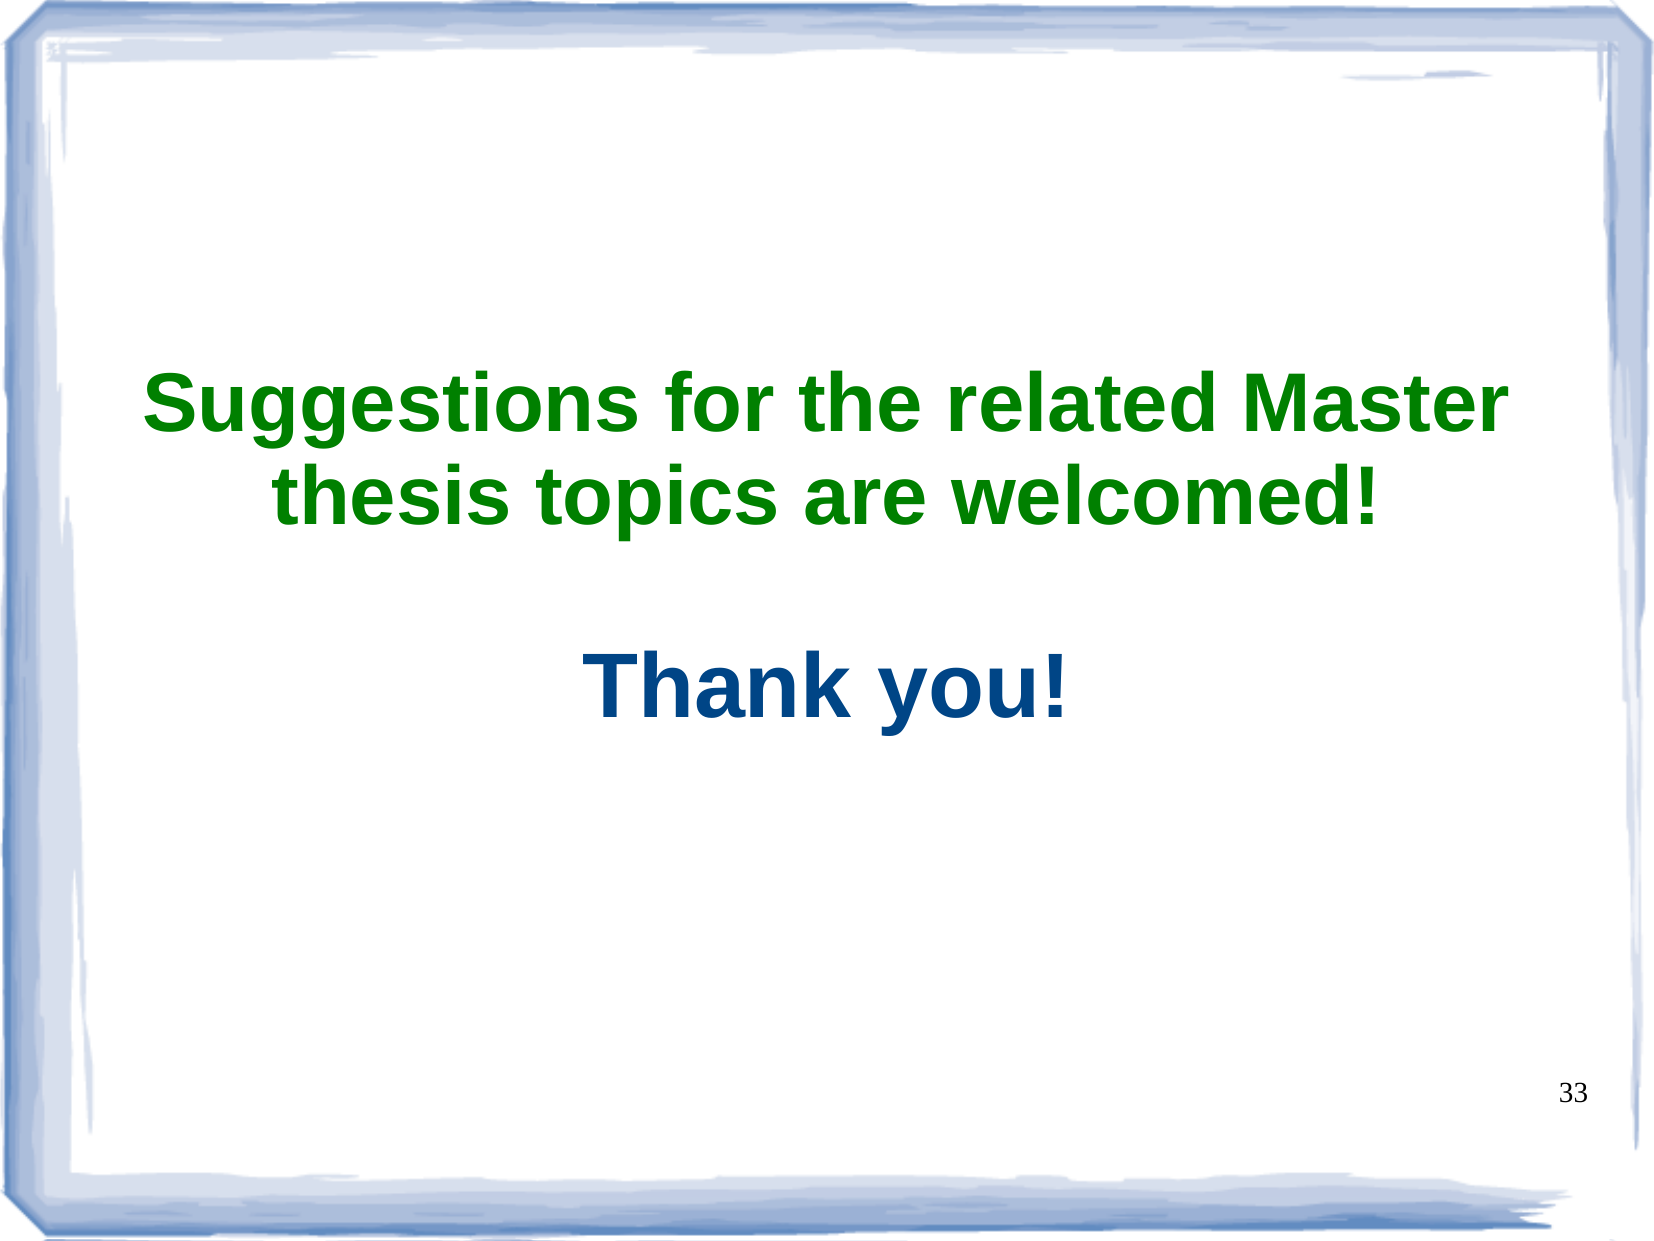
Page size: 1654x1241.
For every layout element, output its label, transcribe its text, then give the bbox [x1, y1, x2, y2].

subtitle Suggestions for the related Master thesis topics are welcomed! Thank you! [82, 49, 1571, 1045]
picture [0, 0, 1654, 1241]
